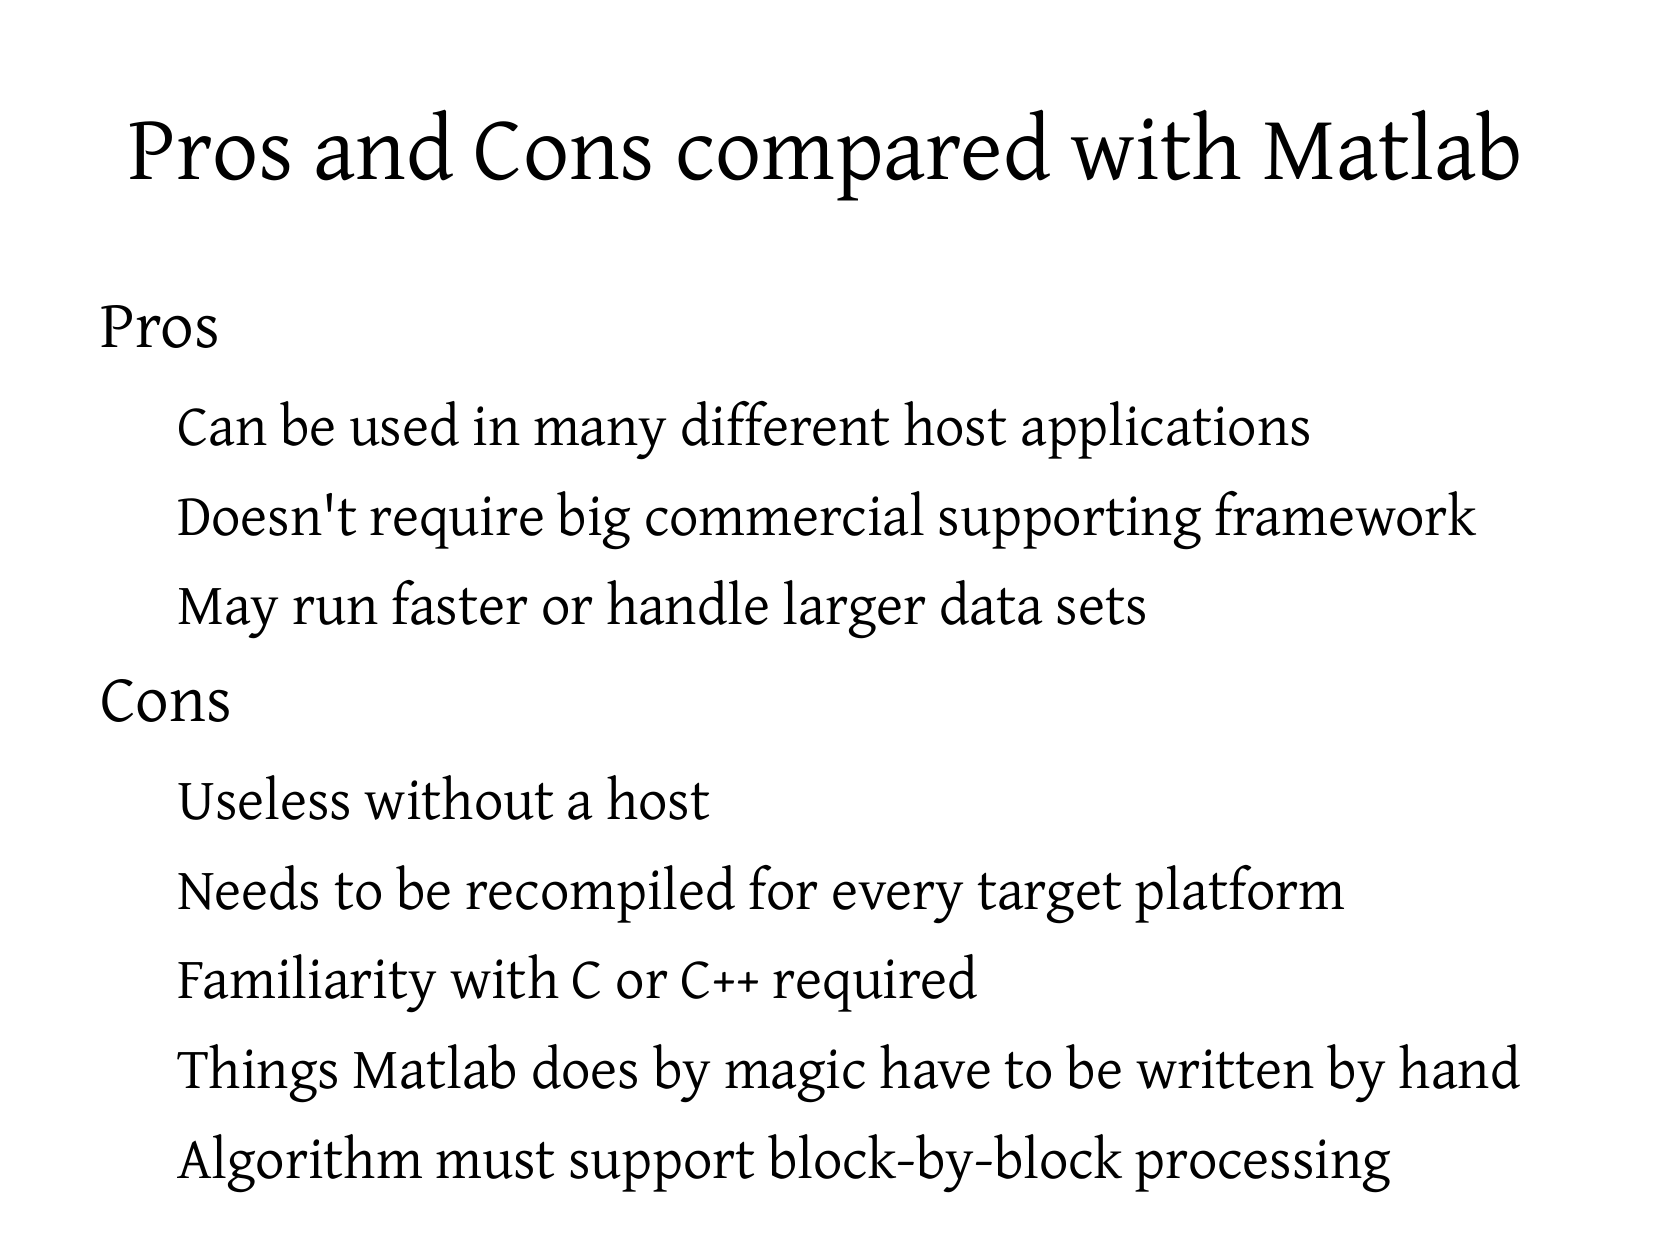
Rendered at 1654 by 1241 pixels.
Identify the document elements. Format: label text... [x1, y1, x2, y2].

list Pros Can be used in many different host applications Doesn't require big commercial supporting framework May run faster or handle larger data sets Cons Useless without a host Needs to be recompiled for every target platform Familiarity with C or C++ required Things Matlab does by magic have to be written by hand Algorithm must support block-by-block processing [82, 290, 1571, 1195]
title Pros and Cons compared with Matlab [82, 56, 1571, 250]
